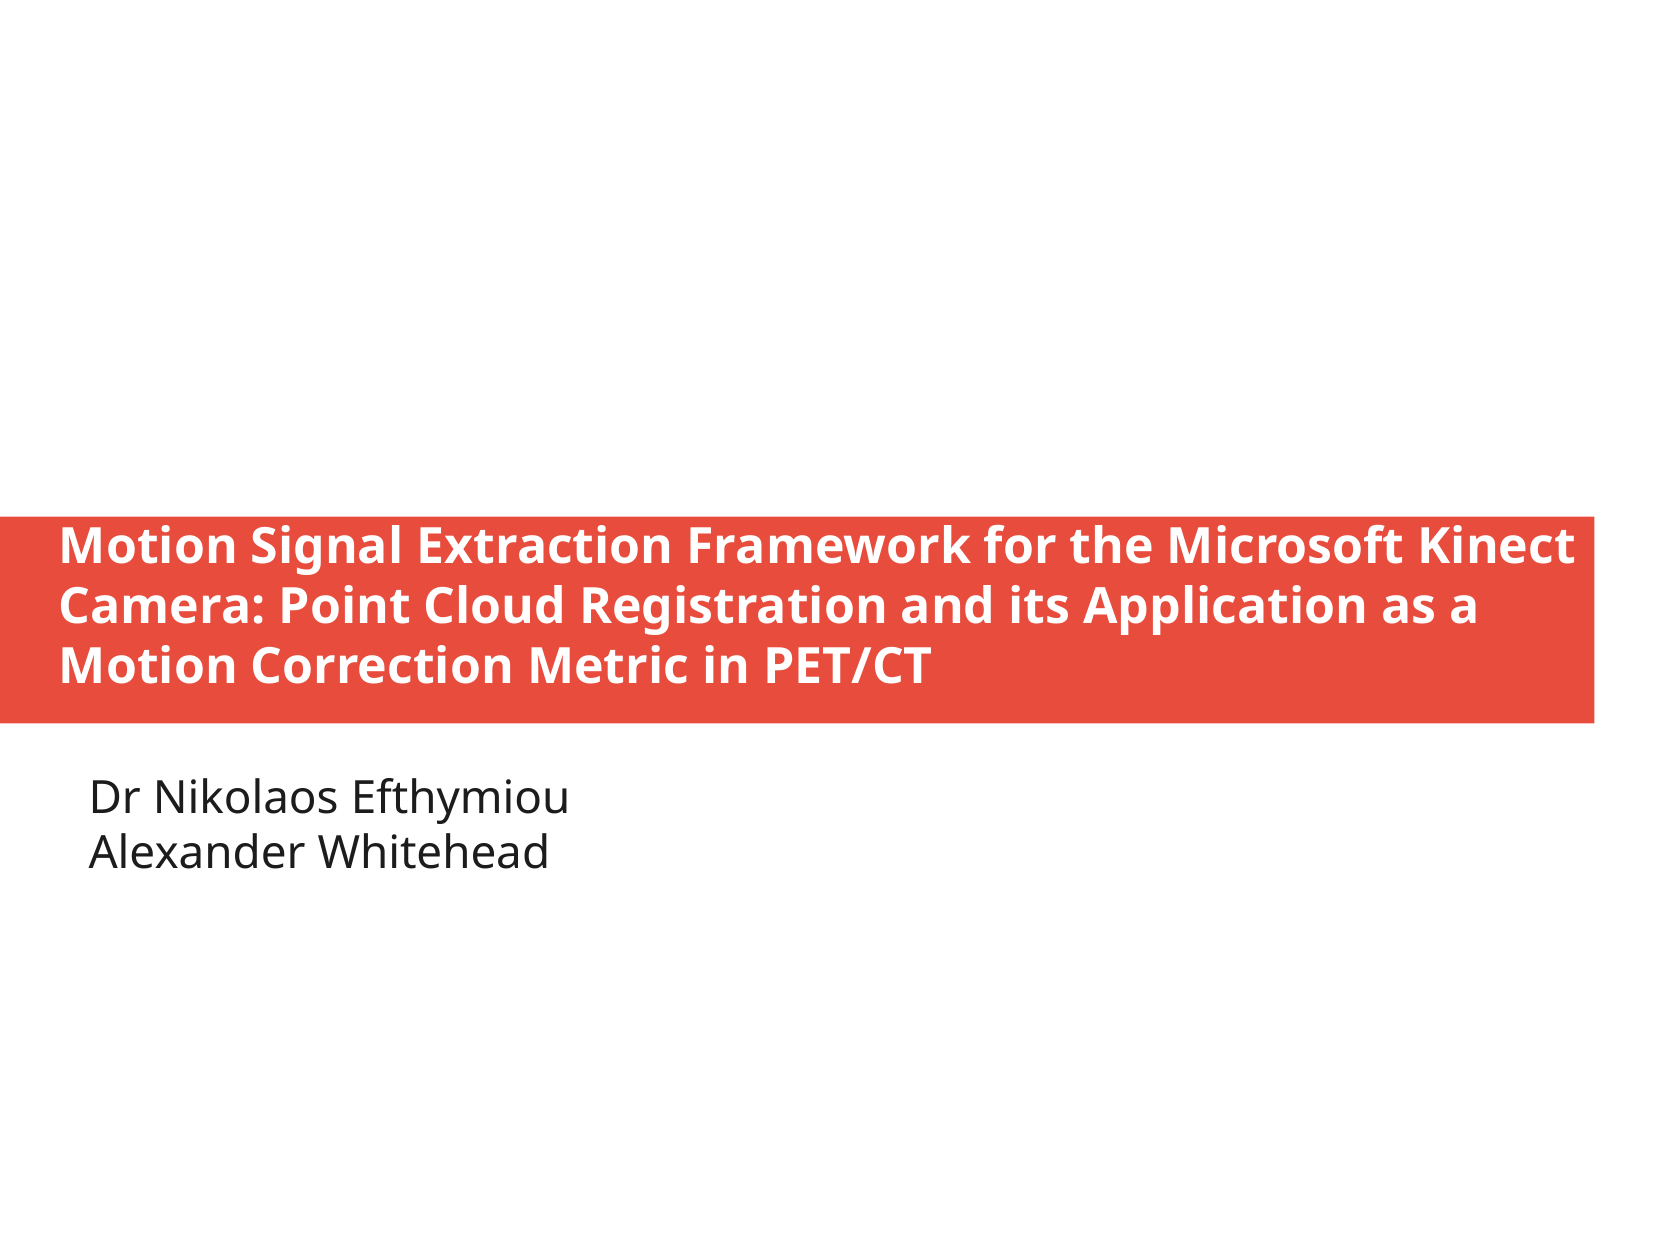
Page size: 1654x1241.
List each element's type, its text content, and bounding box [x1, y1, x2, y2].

text_box Dr Nikolaos Efthymiou Alexander Whitehead [88, 767, 1595, 1181]
text_box Motion Signal Extraction Framework for the Microsoft Kinect Camera: Point Cloud Registration and its Application as a Motion Correction Metric in PET/CT [58, 546, 1595, 694]
